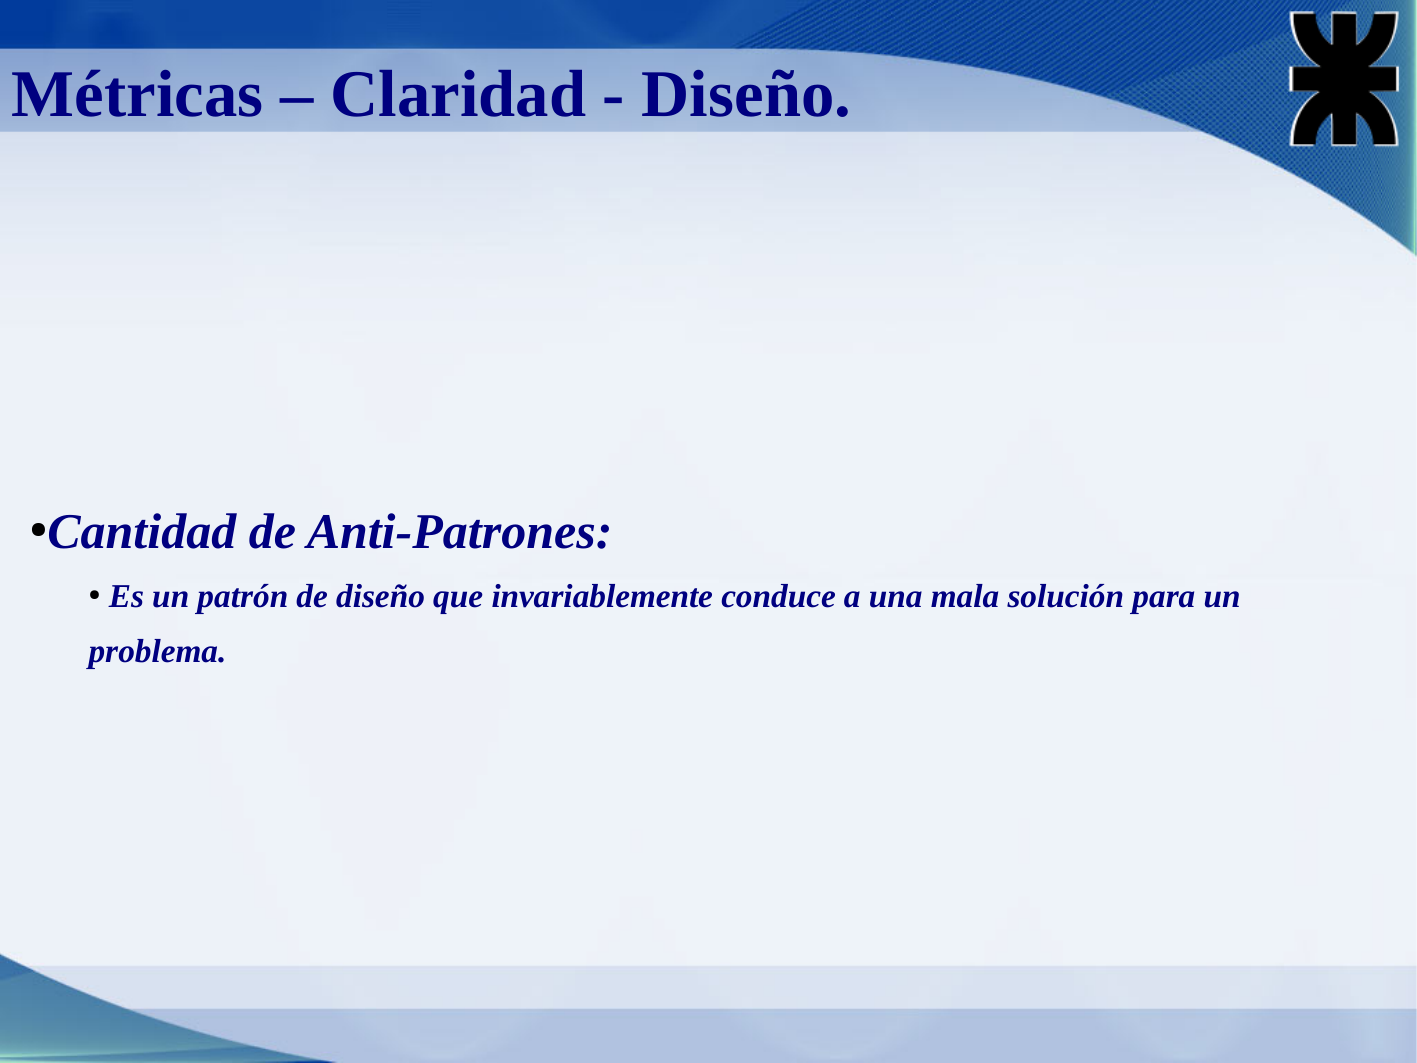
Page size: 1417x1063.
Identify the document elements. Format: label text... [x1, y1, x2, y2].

picture [0, 0, 1417, 1063]
subtitle Cantidad de Anti-Patrones: Es un patrón de diseño que invariablemente conduce a una mala solución para un problema. [29, 177, 1329, 969]
title Métricas – Claridad - Diseño. [11, 5, 1004, 183]
